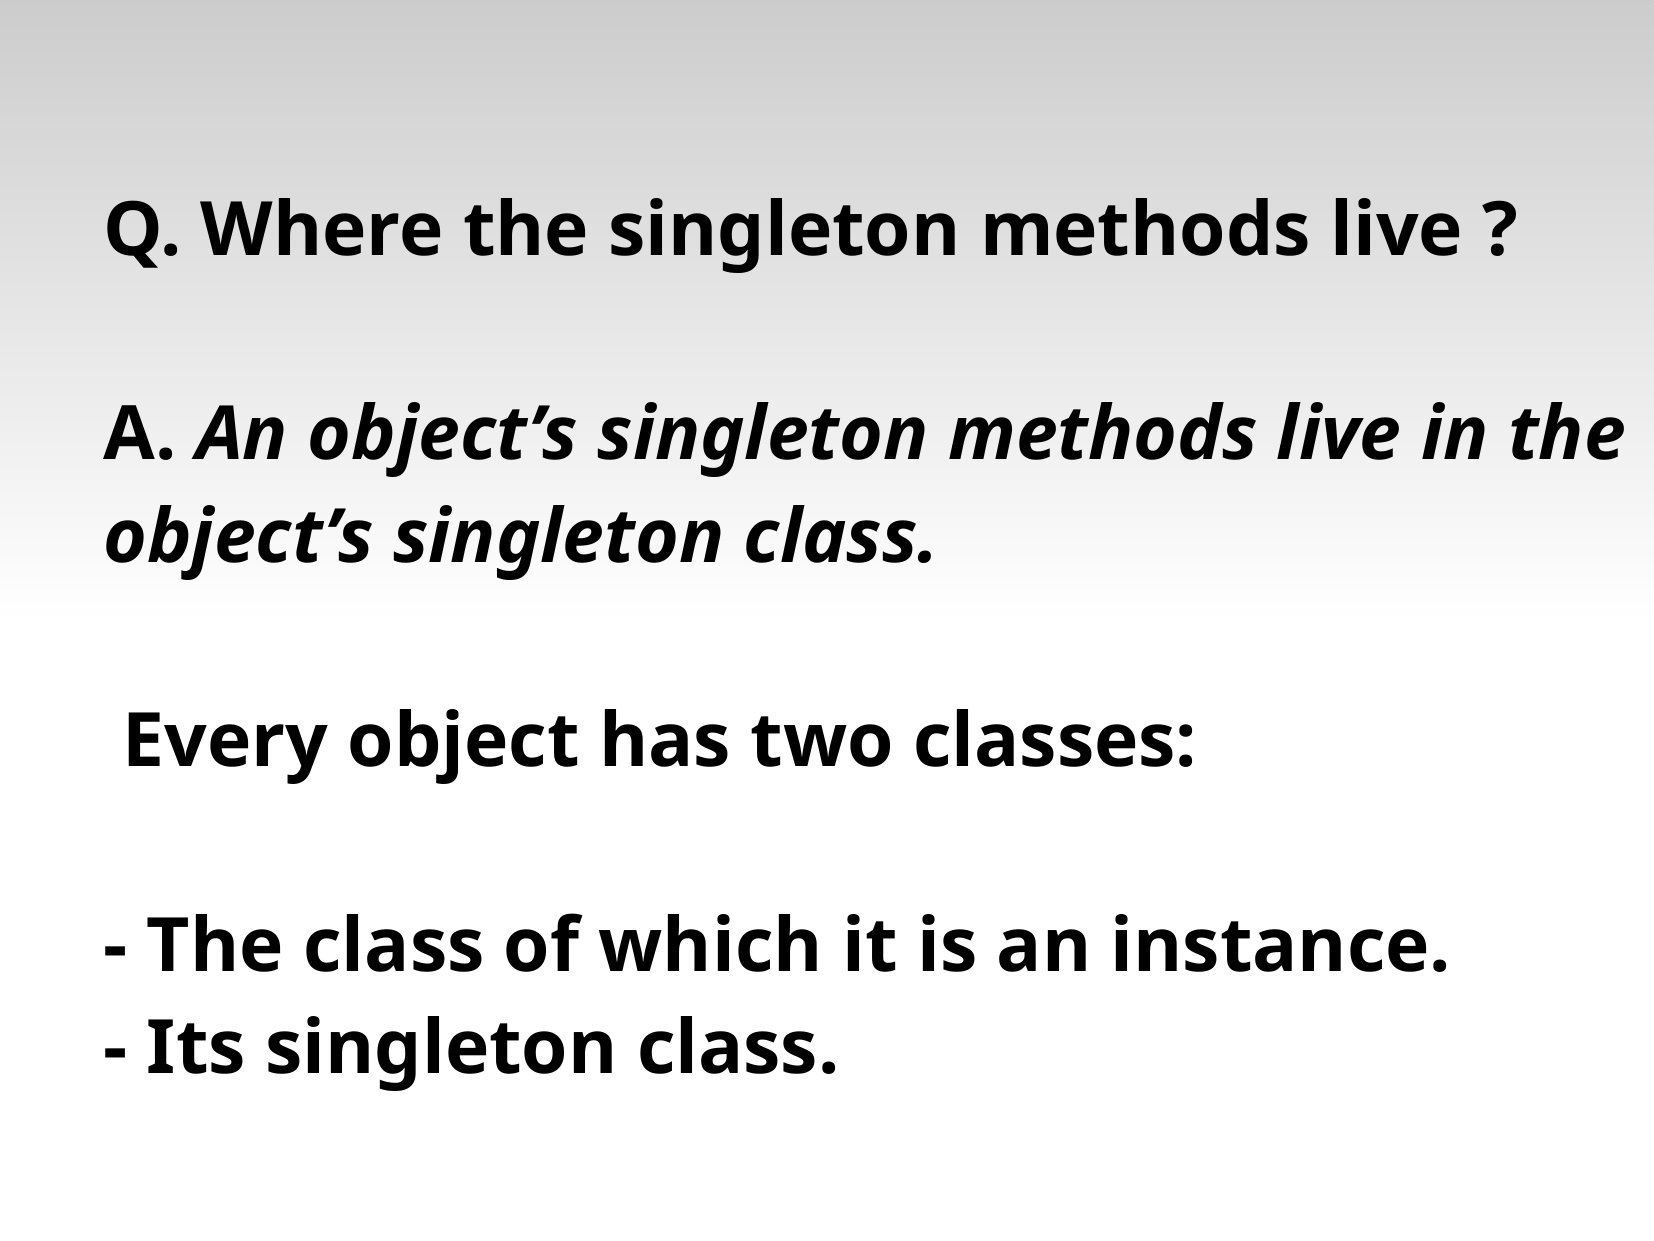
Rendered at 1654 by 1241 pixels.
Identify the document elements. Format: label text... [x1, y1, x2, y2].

text_box Q. Where the singleton methods live ? A. An object’s singleton methods live in the object’s singleton class. Every object has two classes: - The class of which it is an instance. - Its singleton class. [88, 88, 1654, 1166]
